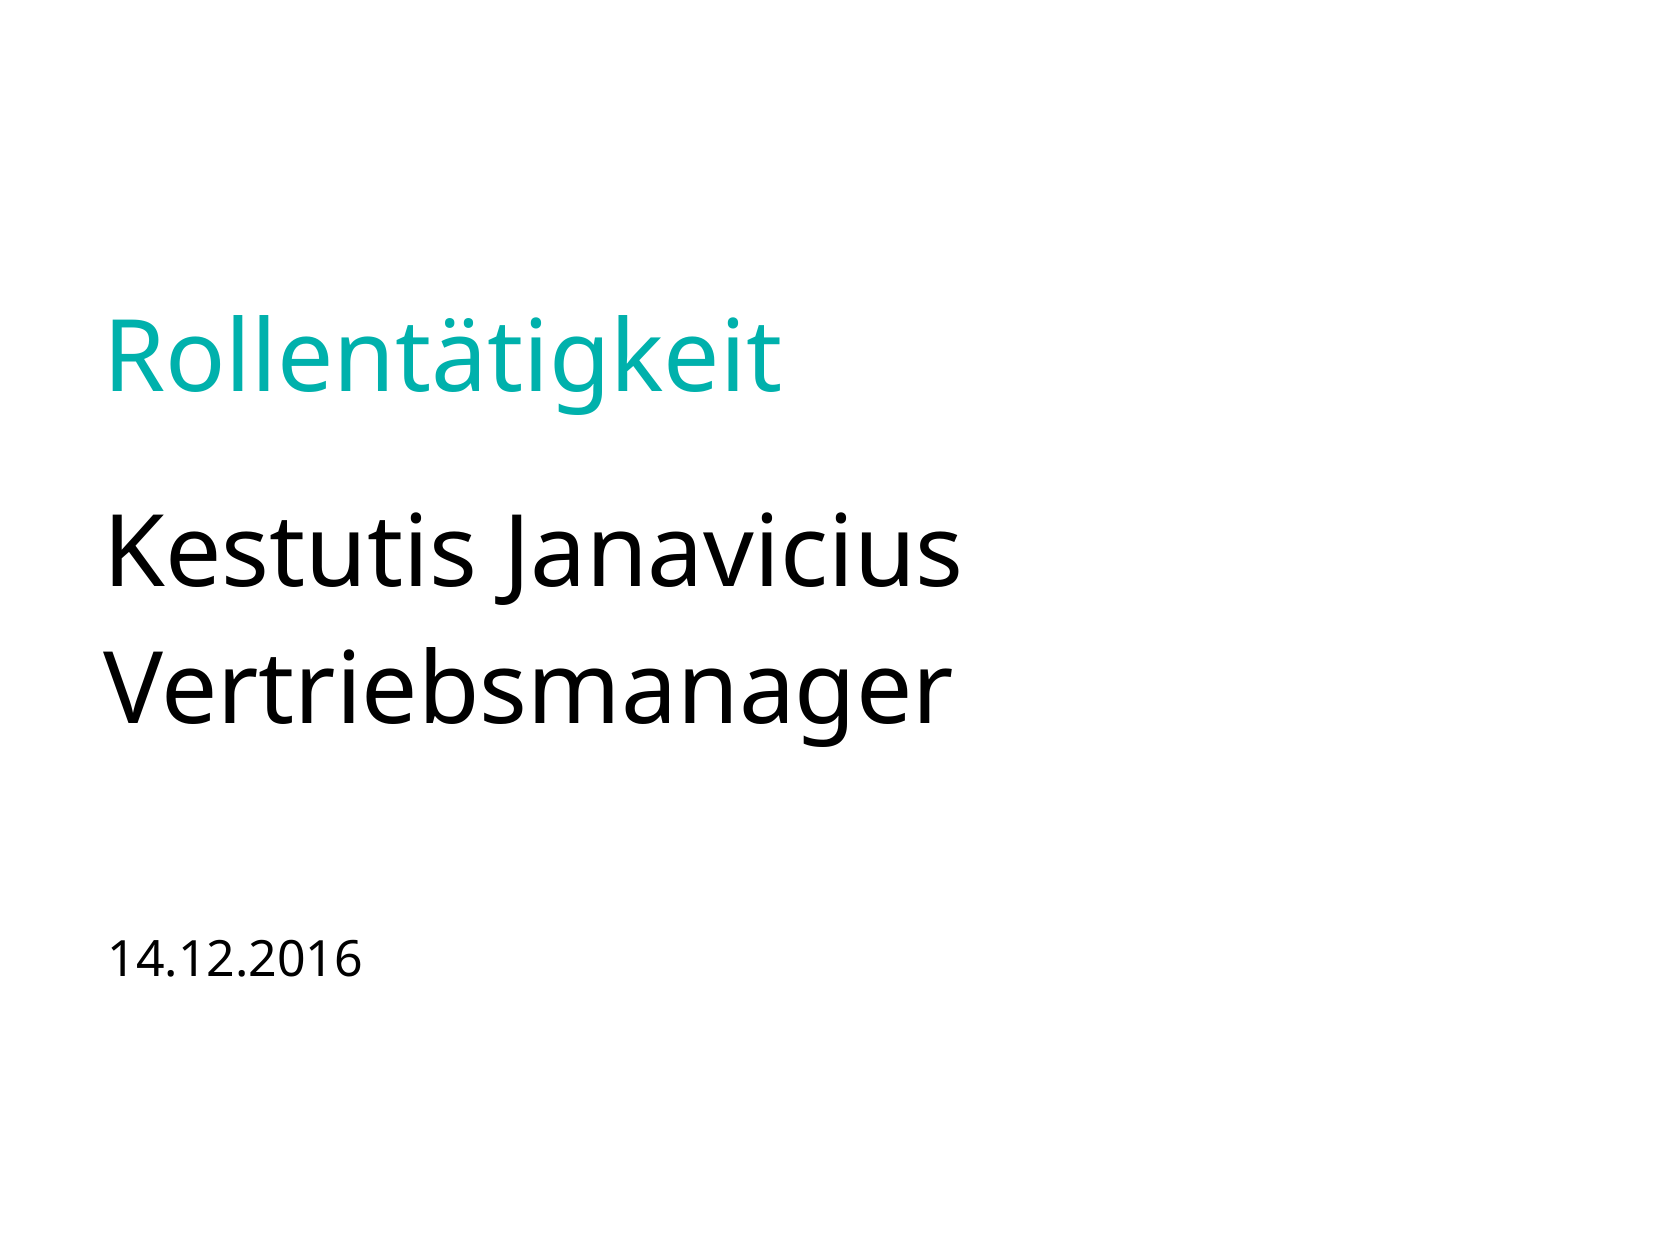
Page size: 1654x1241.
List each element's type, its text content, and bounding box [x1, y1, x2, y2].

text_box Kestutis Janavicius Vertriebsmanager [88, 472, 1159, 852]
text_box 14.12.2016 [93, 915, 414, 991]
text_box Rollentätigkeit [88, 276, 837, 414]
